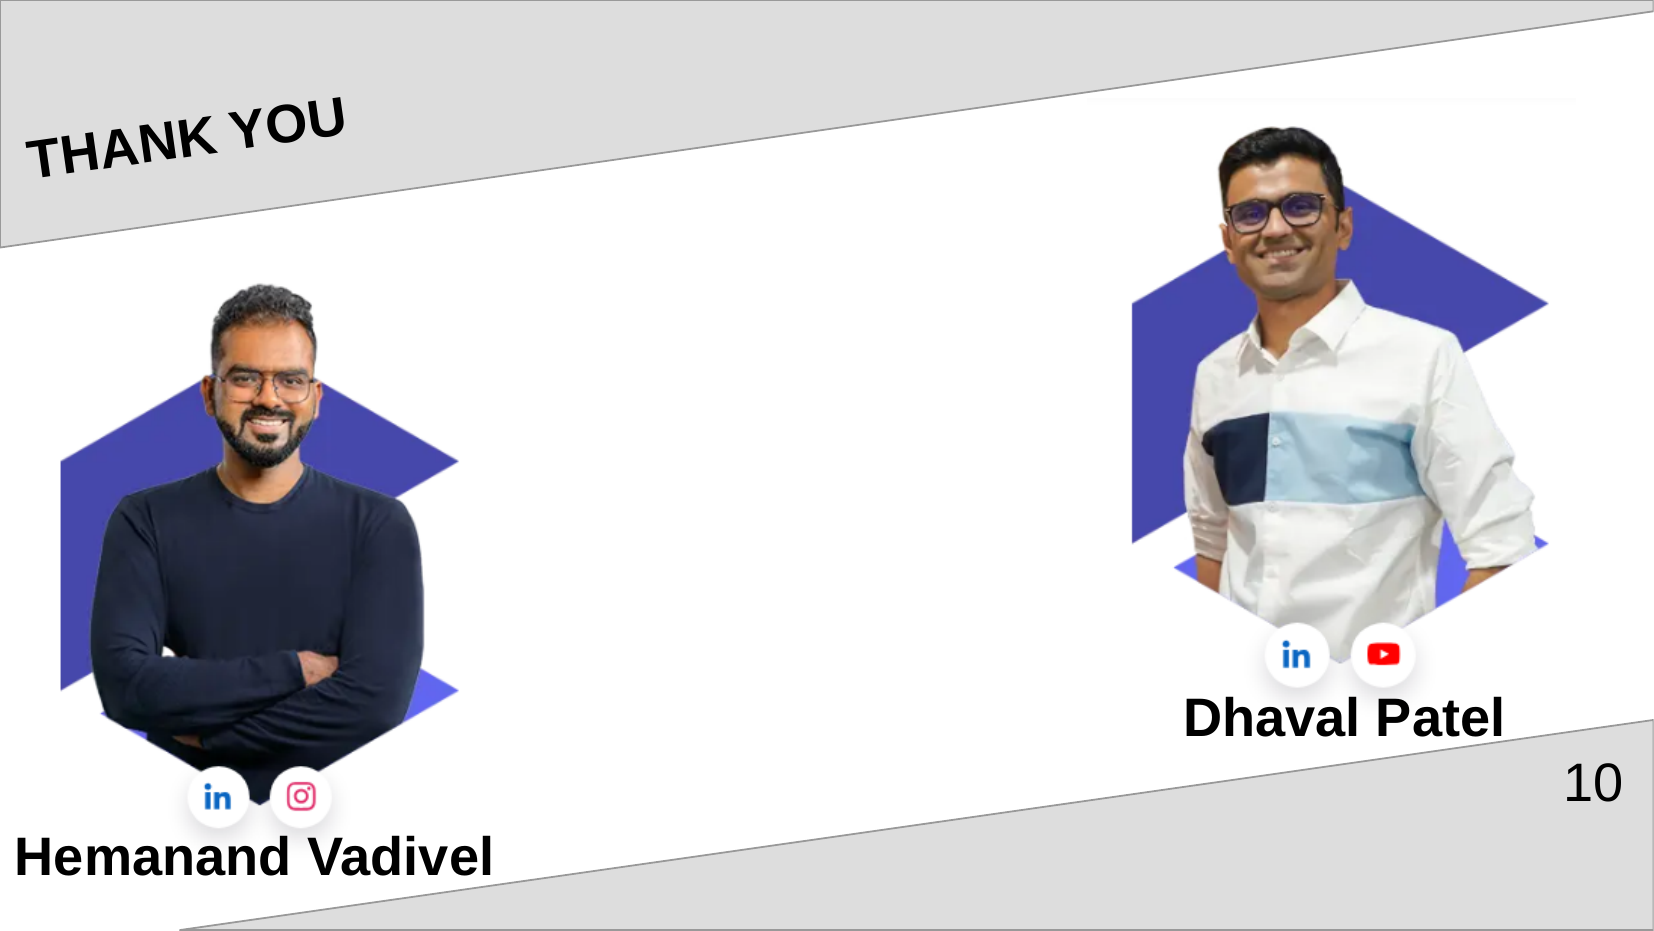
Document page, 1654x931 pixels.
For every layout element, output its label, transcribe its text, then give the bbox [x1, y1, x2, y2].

text_box Hemanand Vadivel [0, 818, 526, 895]
title THANK YOU [16, 0, 1501, 239]
text_box Dhaval Patel [1168, 680, 1521, 756]
picture [1087, 98, 1576, 718]
picture [6, 262, 485, 818]
